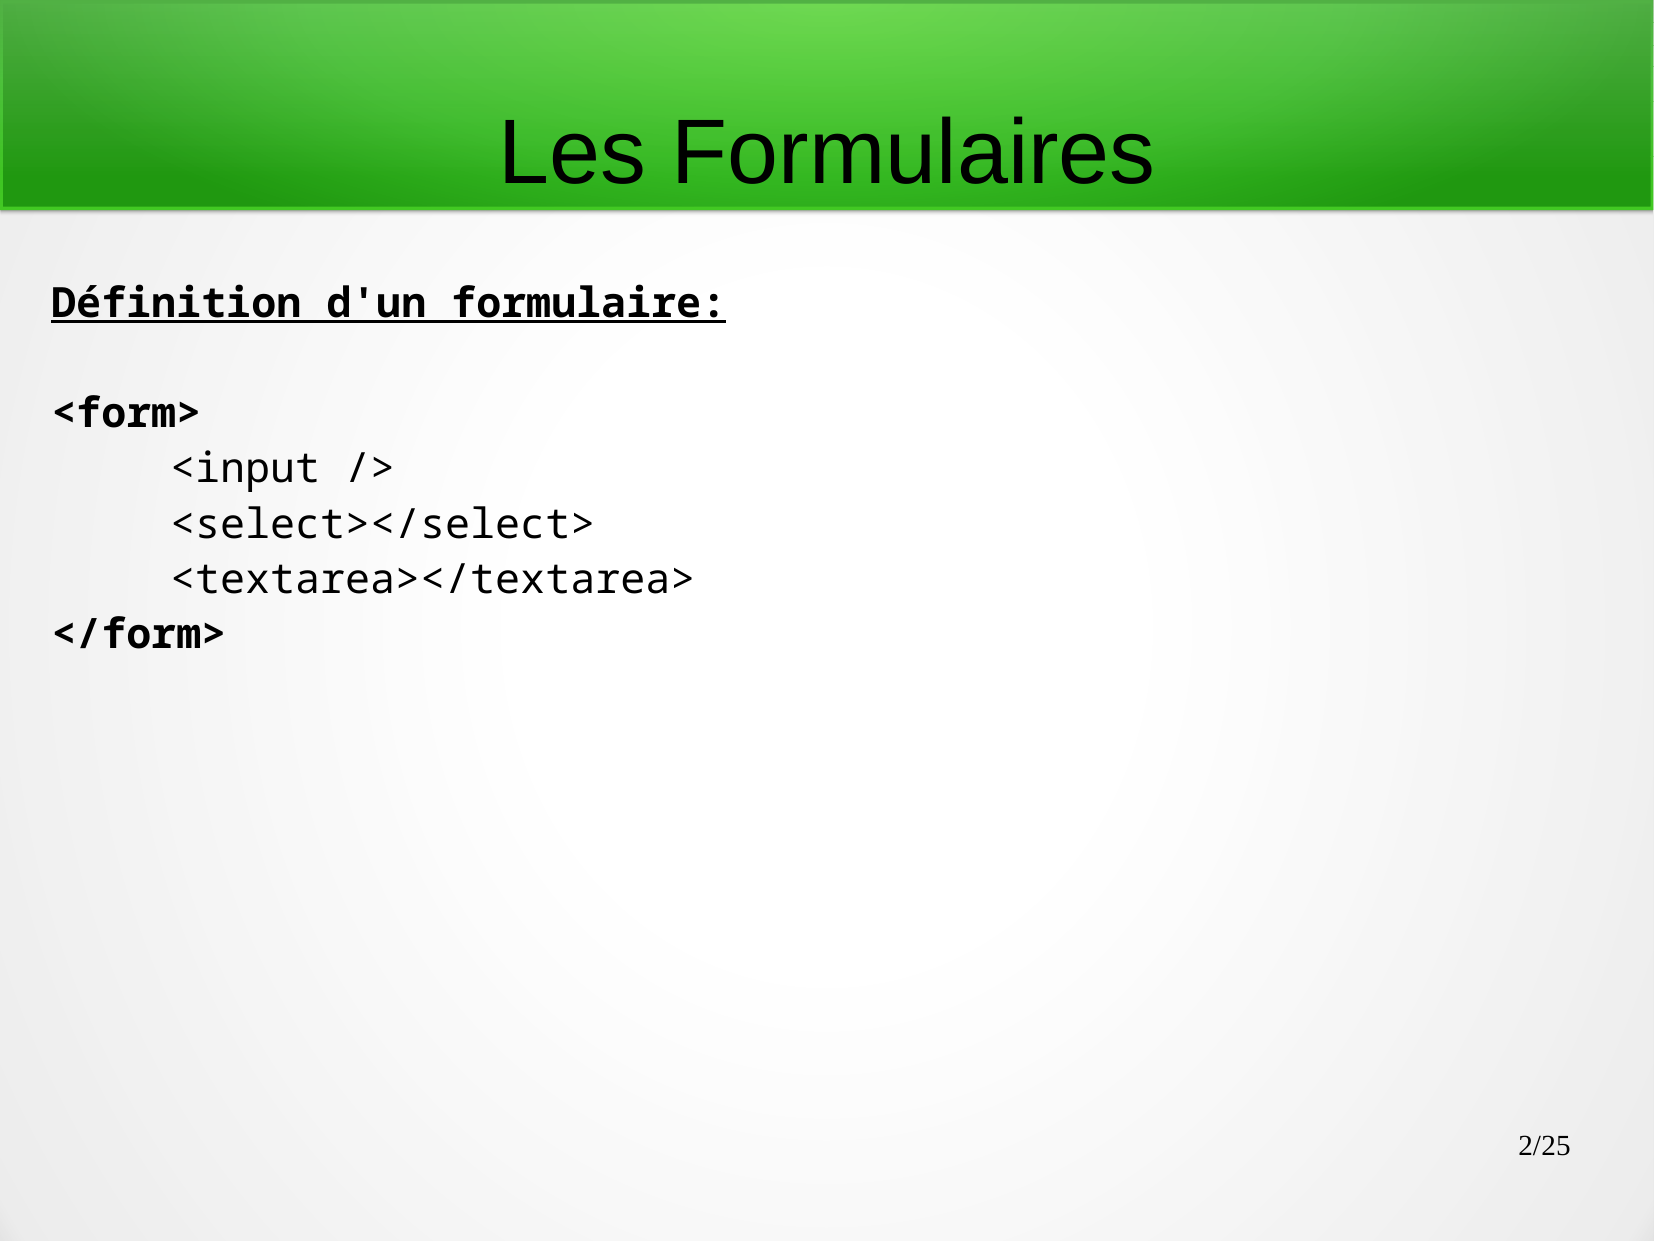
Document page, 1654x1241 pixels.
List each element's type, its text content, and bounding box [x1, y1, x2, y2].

title Les Formulaires [121, 102, 1534, 272]
text_box Définition d'un formulaire: <form> <input /> <select></select> <textarea></textarea> </form> [51, 272, 1619, 1195]
